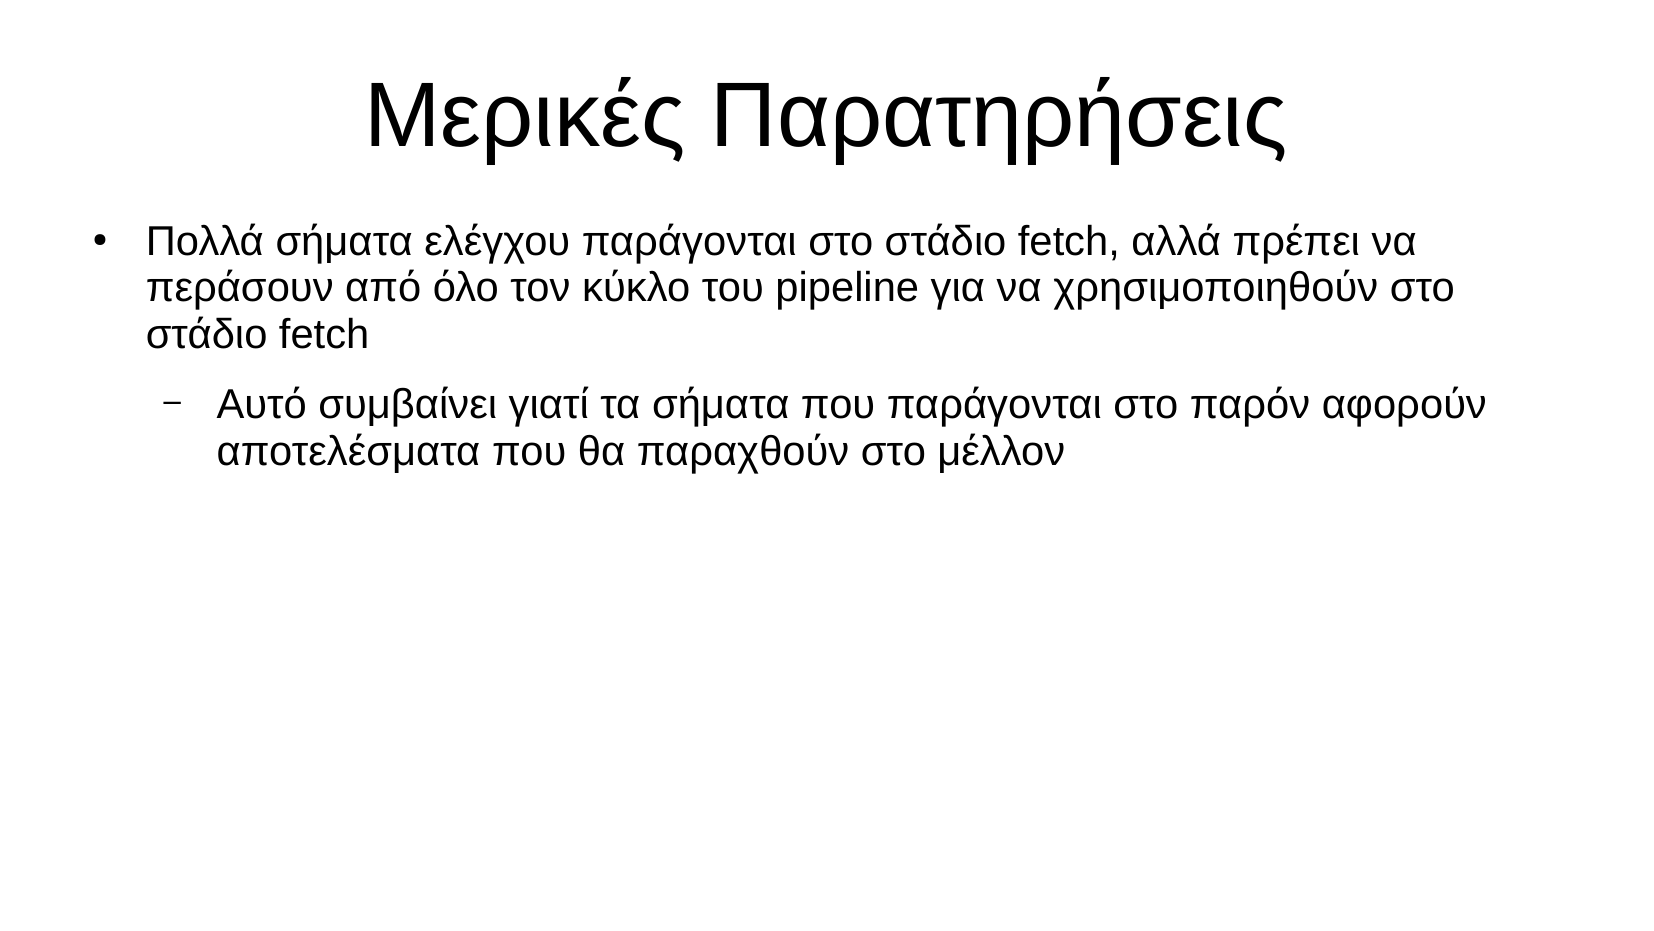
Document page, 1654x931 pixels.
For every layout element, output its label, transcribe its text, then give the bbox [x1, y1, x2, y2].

list Πολλά σήματα ελέγχου παράγονται στο στάδιο fetch, αλλά πρέπει να περάσουν από όλο τον κύκλο του pipeline για να χρησιμοποιηθούν στο στάδιο fetch Αυτό συμβαίνει γιατί τα σήματα που παράγονται στο παρόν αφορούν αποτελέσματα που θα παραχθούν στο μέλλον [75, 217, 1571, 901]
title Μερικές Παρατηρήσεις [82, 37, 1571, 193]
